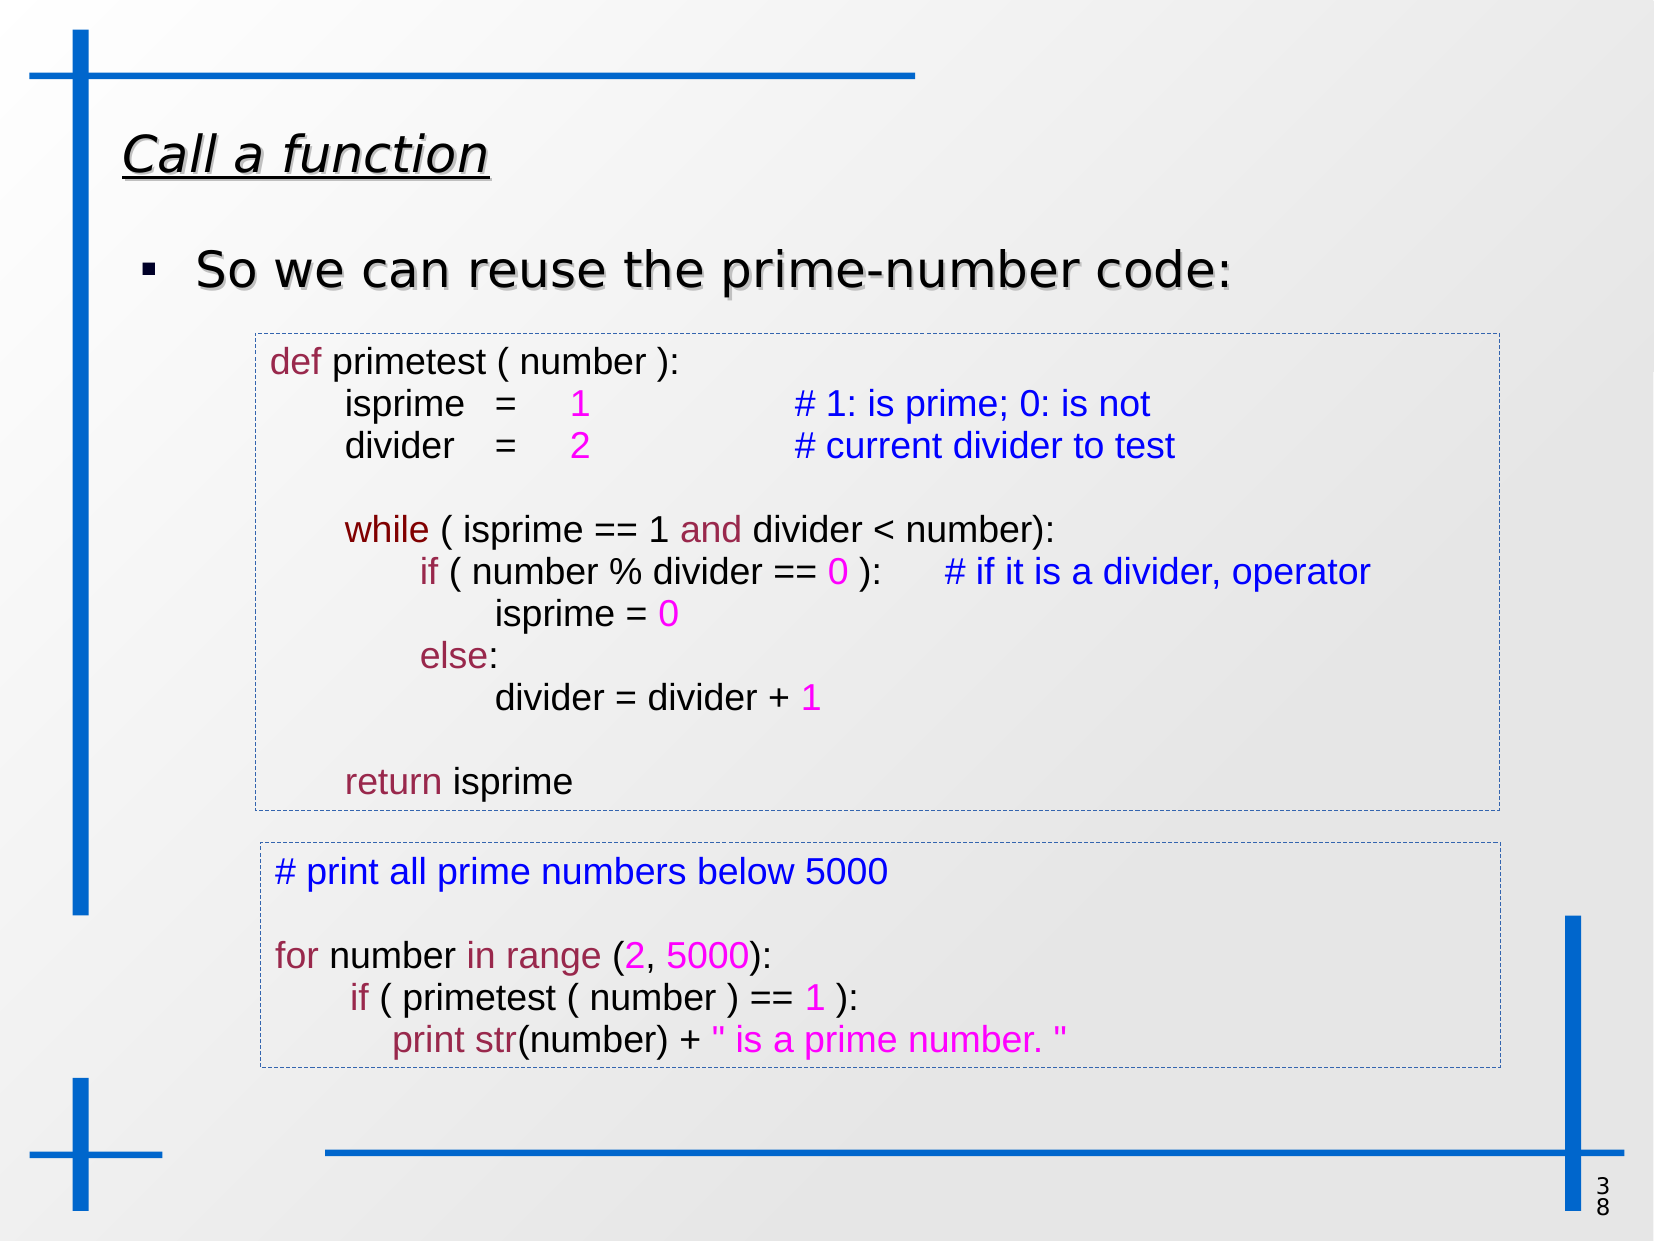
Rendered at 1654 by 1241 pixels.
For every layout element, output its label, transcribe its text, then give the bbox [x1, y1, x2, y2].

list So we can reuse the prime-number code: [124, 241, 1526, 1133]
text_box # print all prime numbers below 5000 for number in range (2, 5000): if ( primetest ( number ) == 1 ): print str(number) + " is a prime number. " [260, 842, 1501, 1068]
text_box def primetest ( number ): isprime = 1 # 1: is prime; 0: is not divider = 2 # current divider to test while ( isprime == 1 and divider < number): if ( number % divider == 0 ): # if it is a divider, operator isprime = 0 else: divider = divider + 1 return isprime [255, 333, 1500, 811]
title Call a function [122, 91, 1524, 219]
